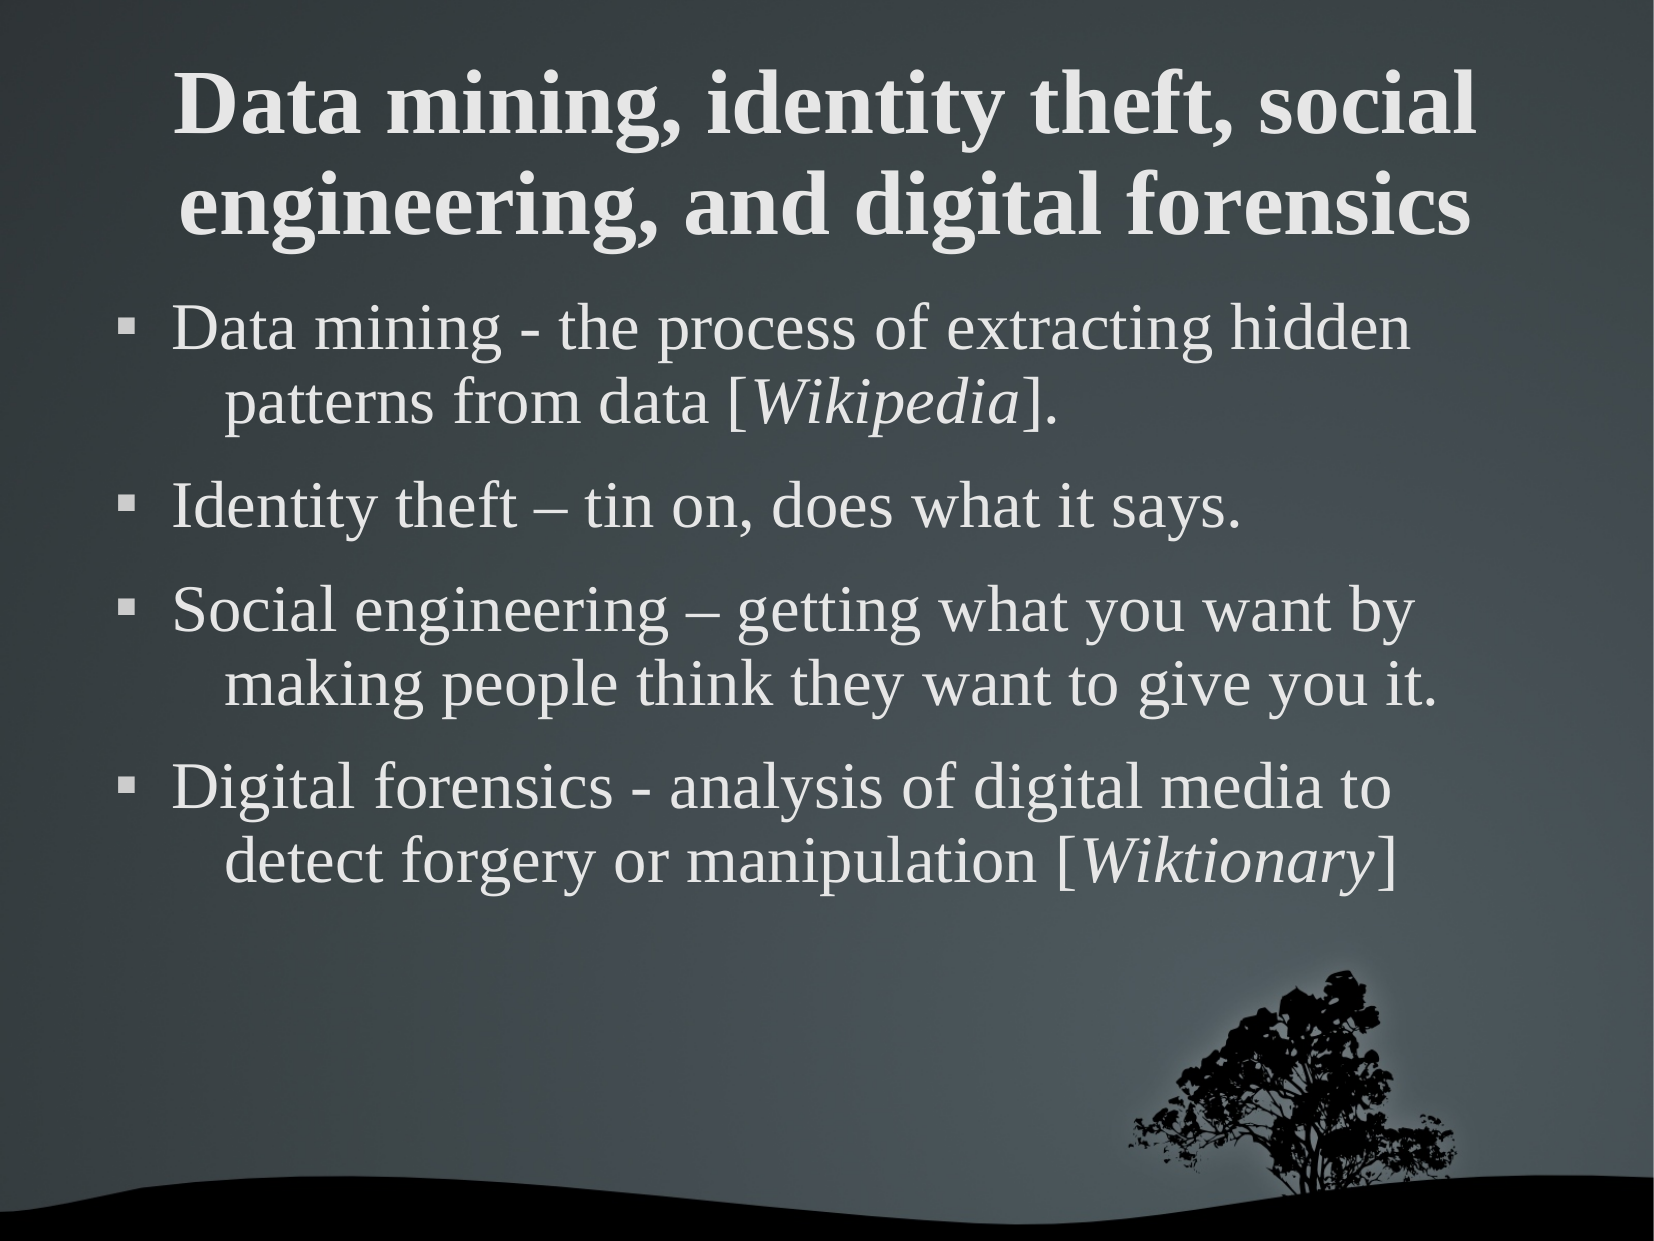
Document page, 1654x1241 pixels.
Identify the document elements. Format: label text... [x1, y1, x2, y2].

picture [0, 0, 1654, 1241]
list Data mining - the process of extracting hidden patterns from data [Wikipedia]. Identity theft – tin on, does what it says. Social engineering – getting what you want by making people think they want to give you it. Digital forensics - analysis of digital media to detect forgery or manipulation [Wiktionary] [82, 290, 1571, 1094]
title Data mining, identity theft, social engineering, and digital forensics [82, 33, 1571, 273]
